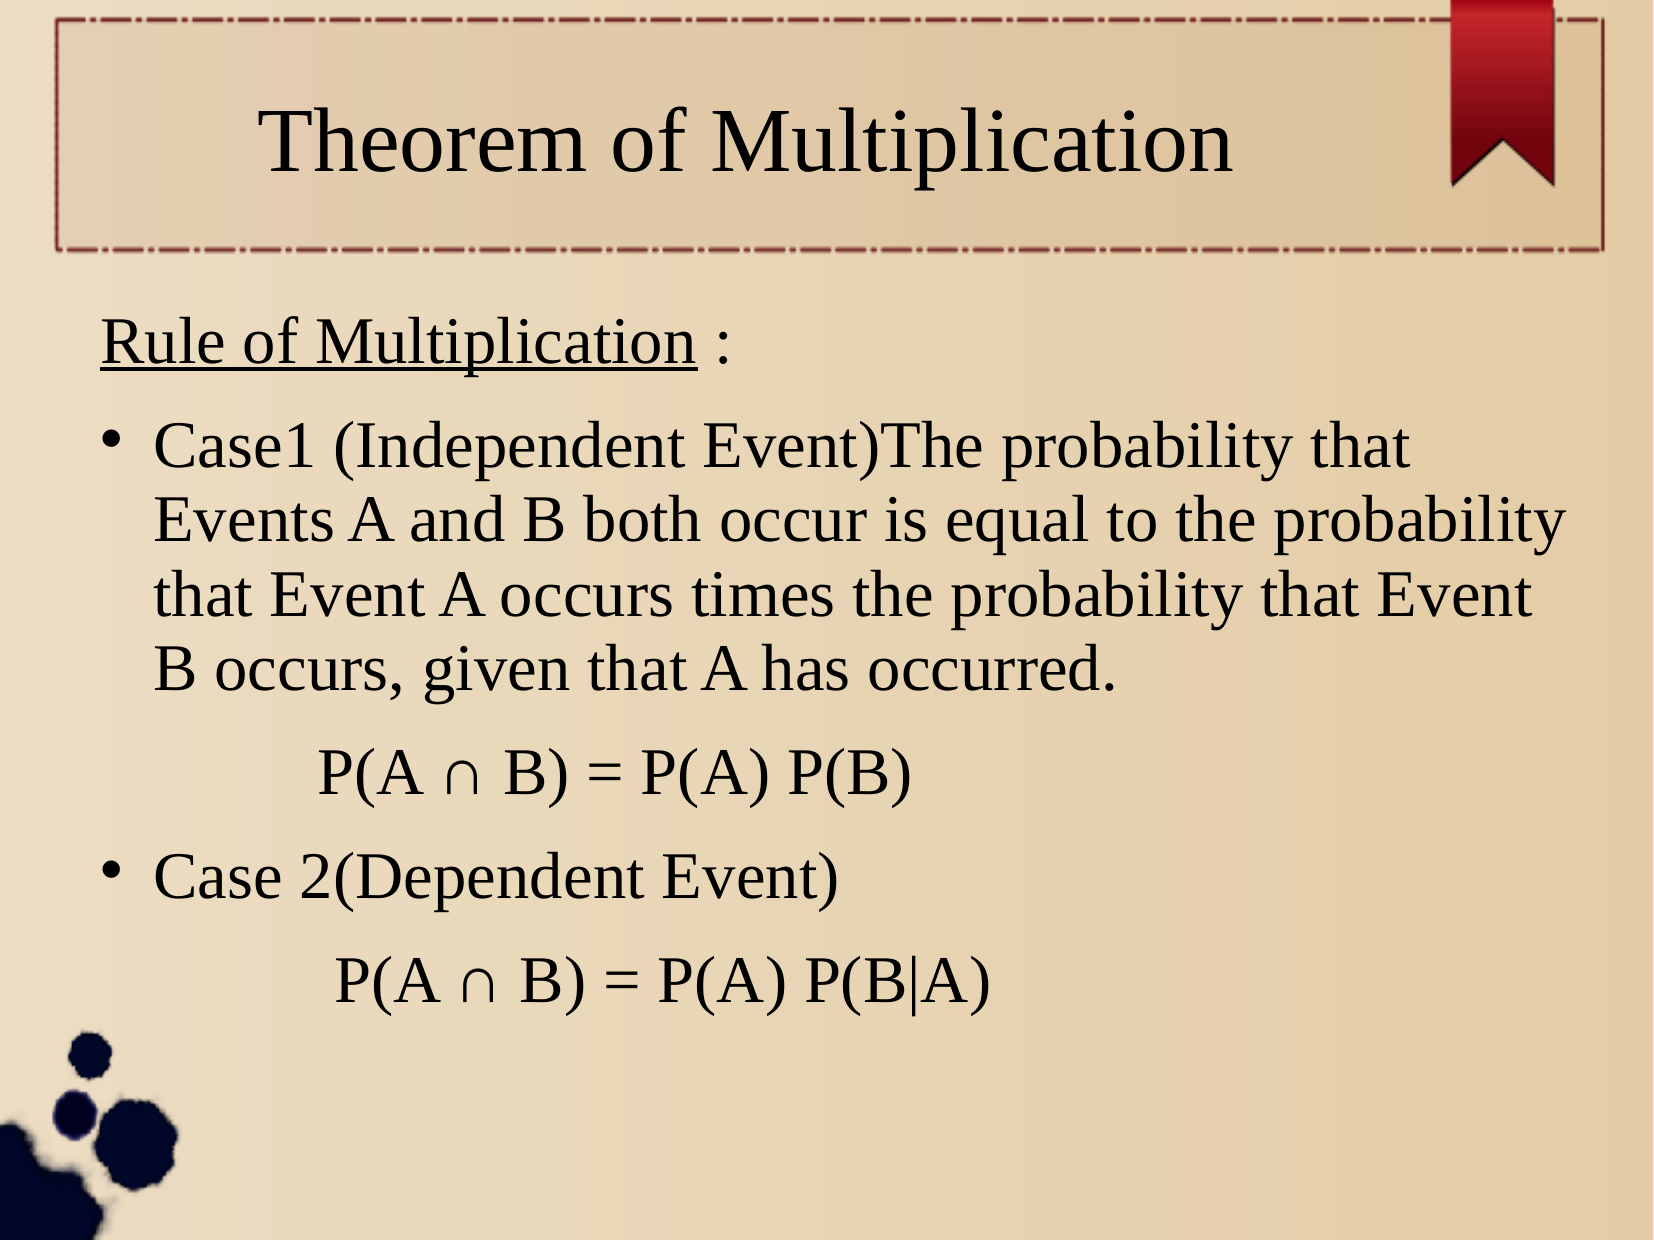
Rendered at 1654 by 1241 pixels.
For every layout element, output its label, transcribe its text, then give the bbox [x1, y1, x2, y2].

list Rule of Multiplication : Case1 (Independent Event)The probability that Events A and B both occur is equal to the probability that Event A occurs times the probability that Event B occurs, given that A has occurred. P(A ∩ B) = P(A) P(B) Case 2(Dependent Event) P(A ∩ B) = P(A) P(B|A) [82, 299, 1571, 1019]
title Theorem of Multiplication [82, 47, 1412, 229]
picture [0, 0, 1654, 1240]
